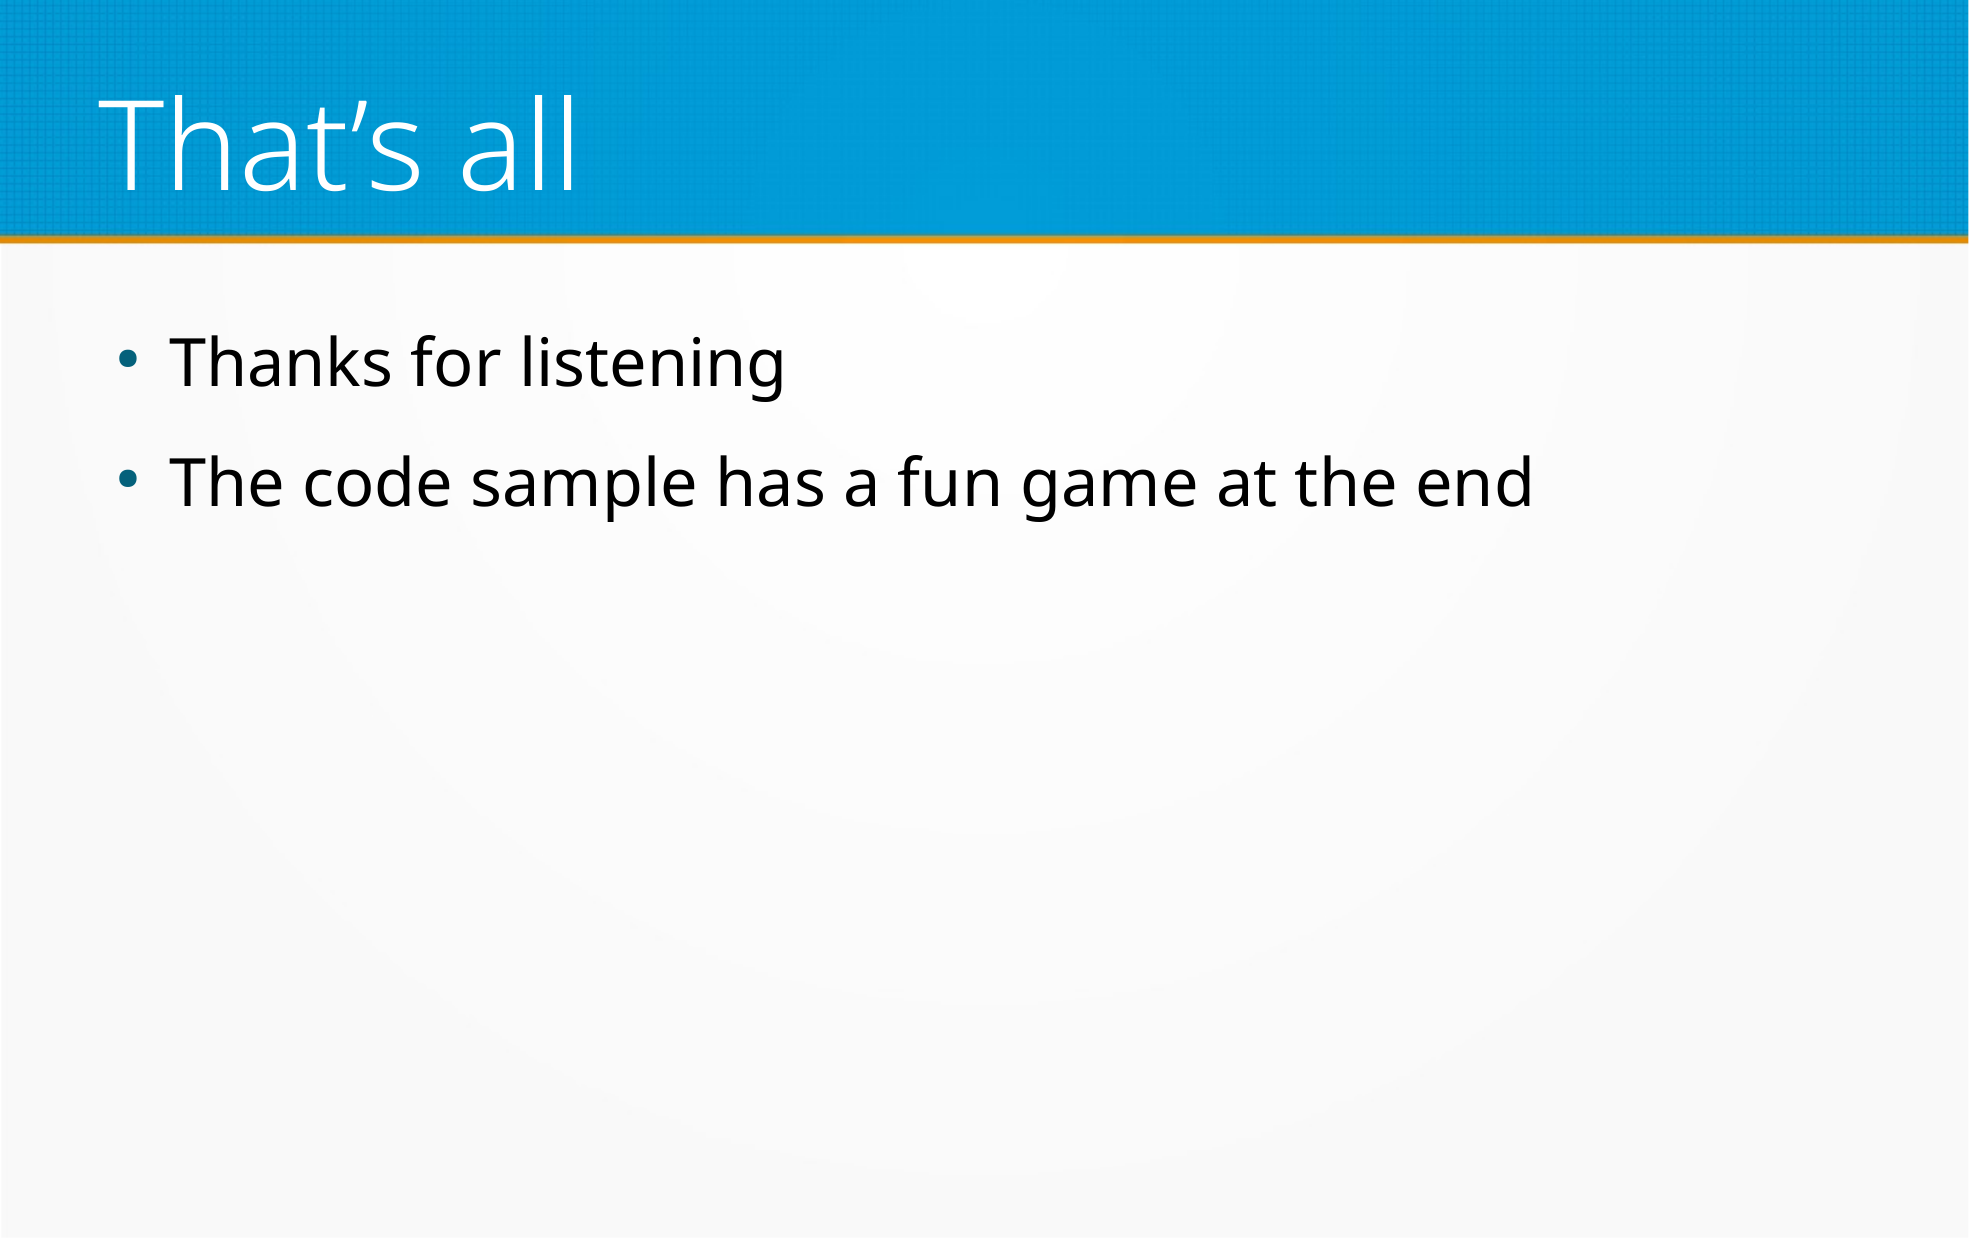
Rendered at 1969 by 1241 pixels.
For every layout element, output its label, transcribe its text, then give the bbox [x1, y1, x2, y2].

picture [0, 233, 1969, 1241]
title That’s all [98, 19, 1870, 227]
list Thanks for listening The code sample has a fun game at the end [98, 315, 1861, 1081]
